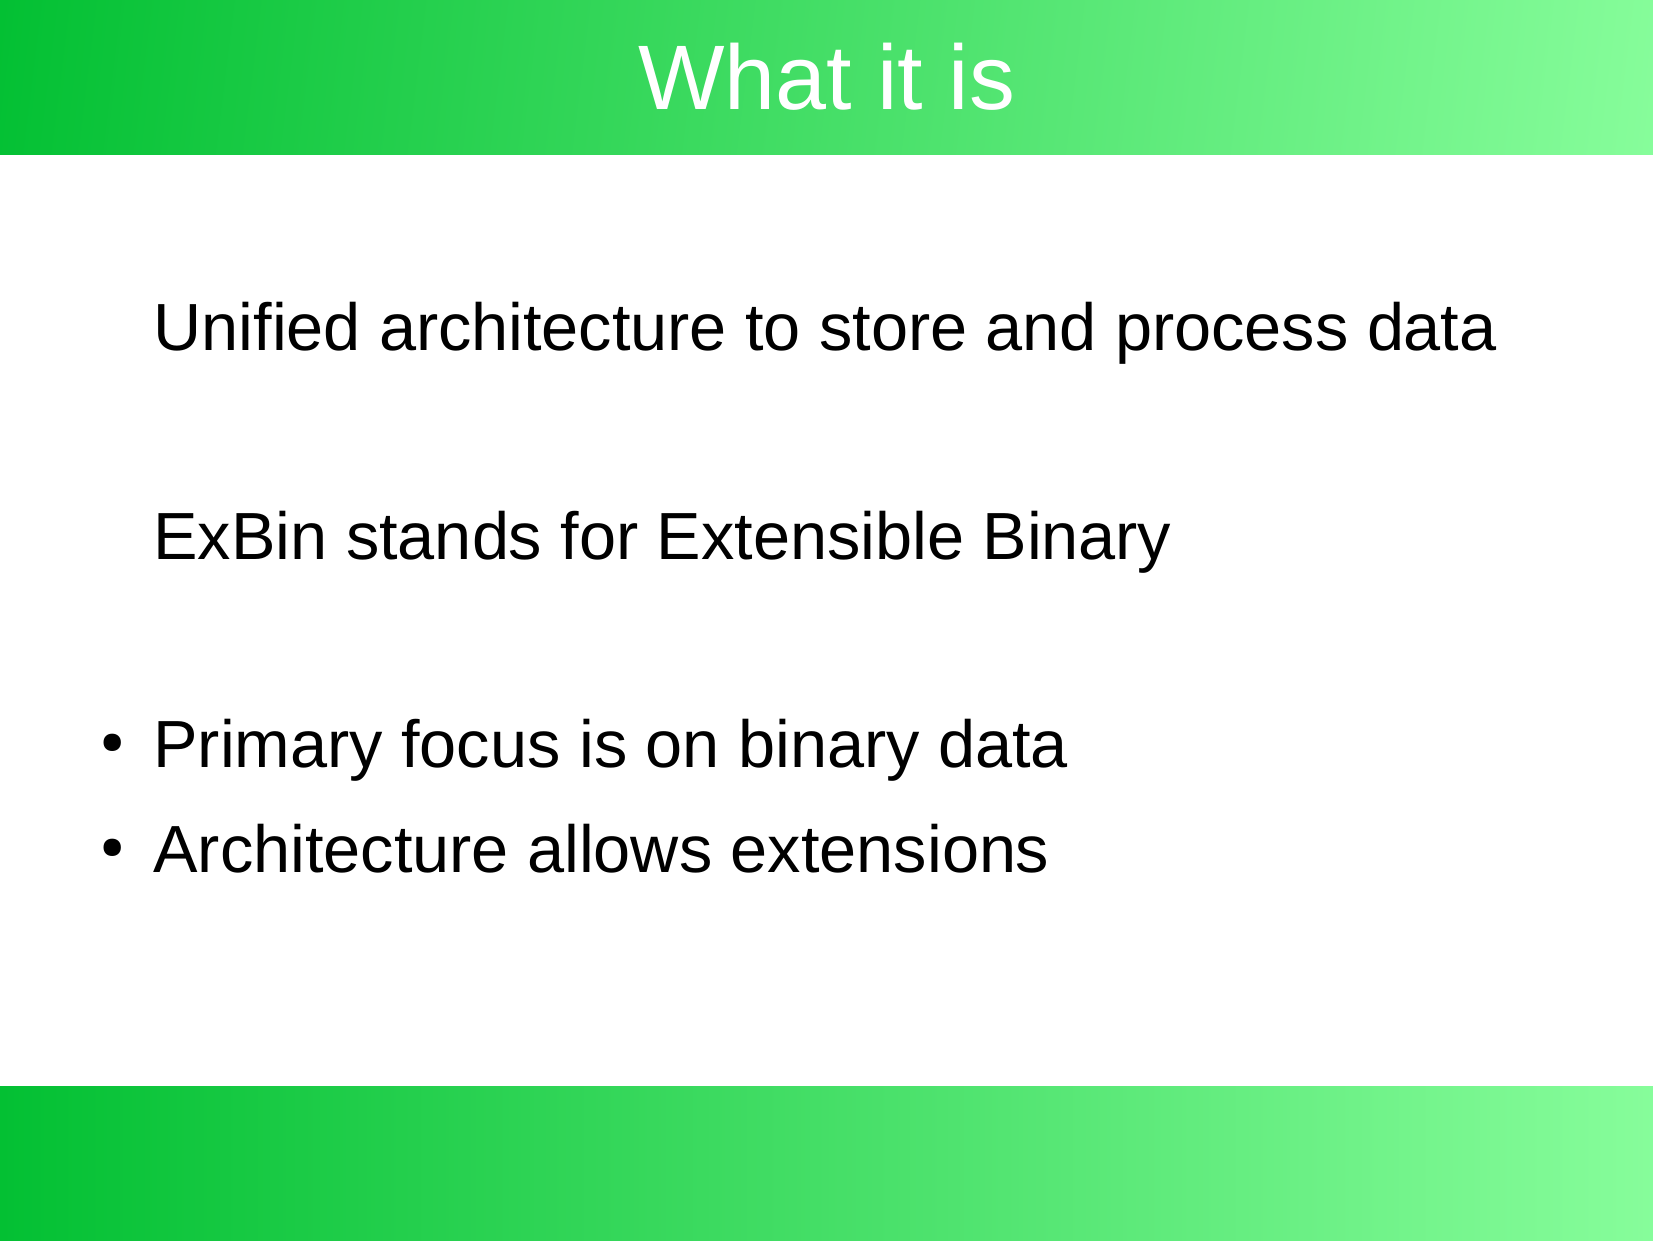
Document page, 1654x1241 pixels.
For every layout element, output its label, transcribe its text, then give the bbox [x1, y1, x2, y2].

title What it is [82, 25, 1571, 130]
list Unified architecture to store and process data ExBin stands for Extensible Binary Primary focus is on binary data Architecture allows extensions [82, 290, 1571, 1010]
